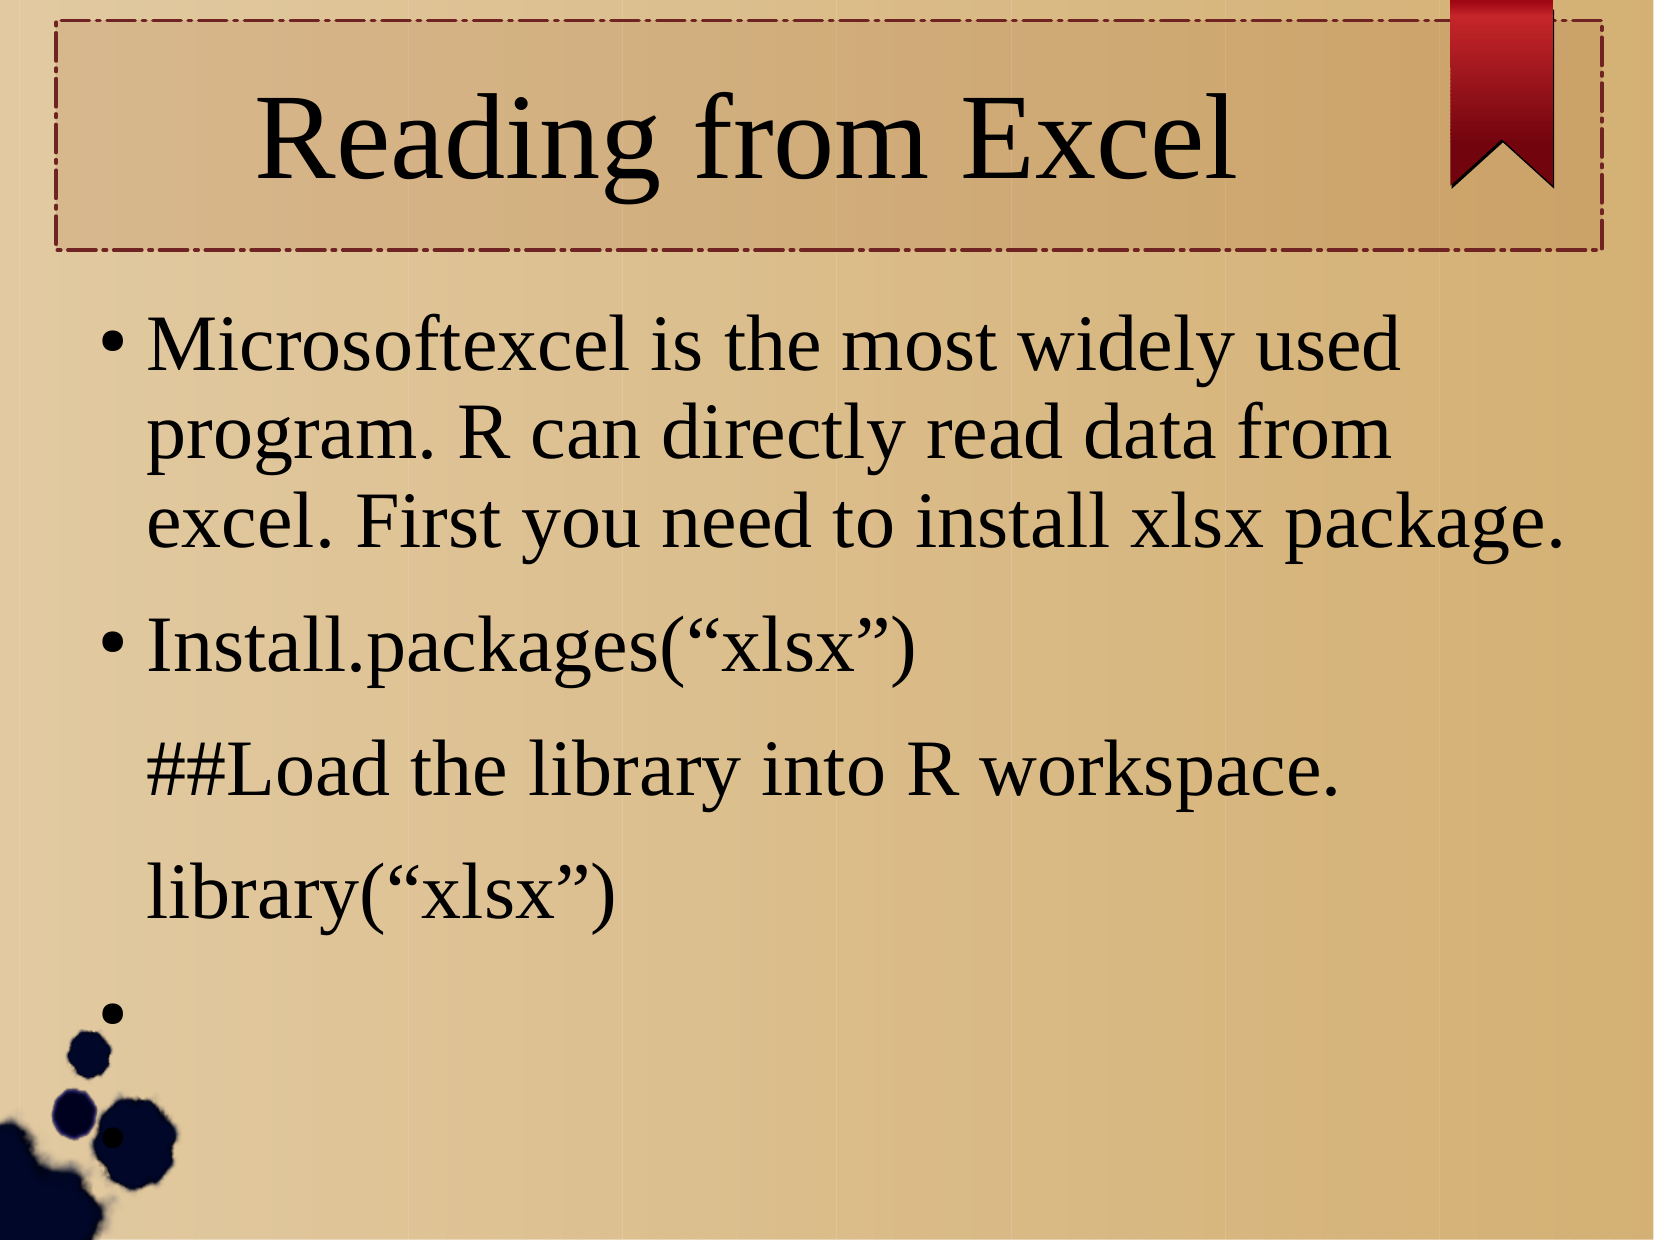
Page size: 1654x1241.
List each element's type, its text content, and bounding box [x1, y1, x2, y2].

title Reading from Excel [82, 47, 1412, 229]
list Microsoftexcel is the most widely used program. R can directly read data from excel. First you need to install xlsx package. Install.packages(“xlsx”) ##Load the library into R workspace. library(“xlsx”) [82, 299, 1571, 1019]
